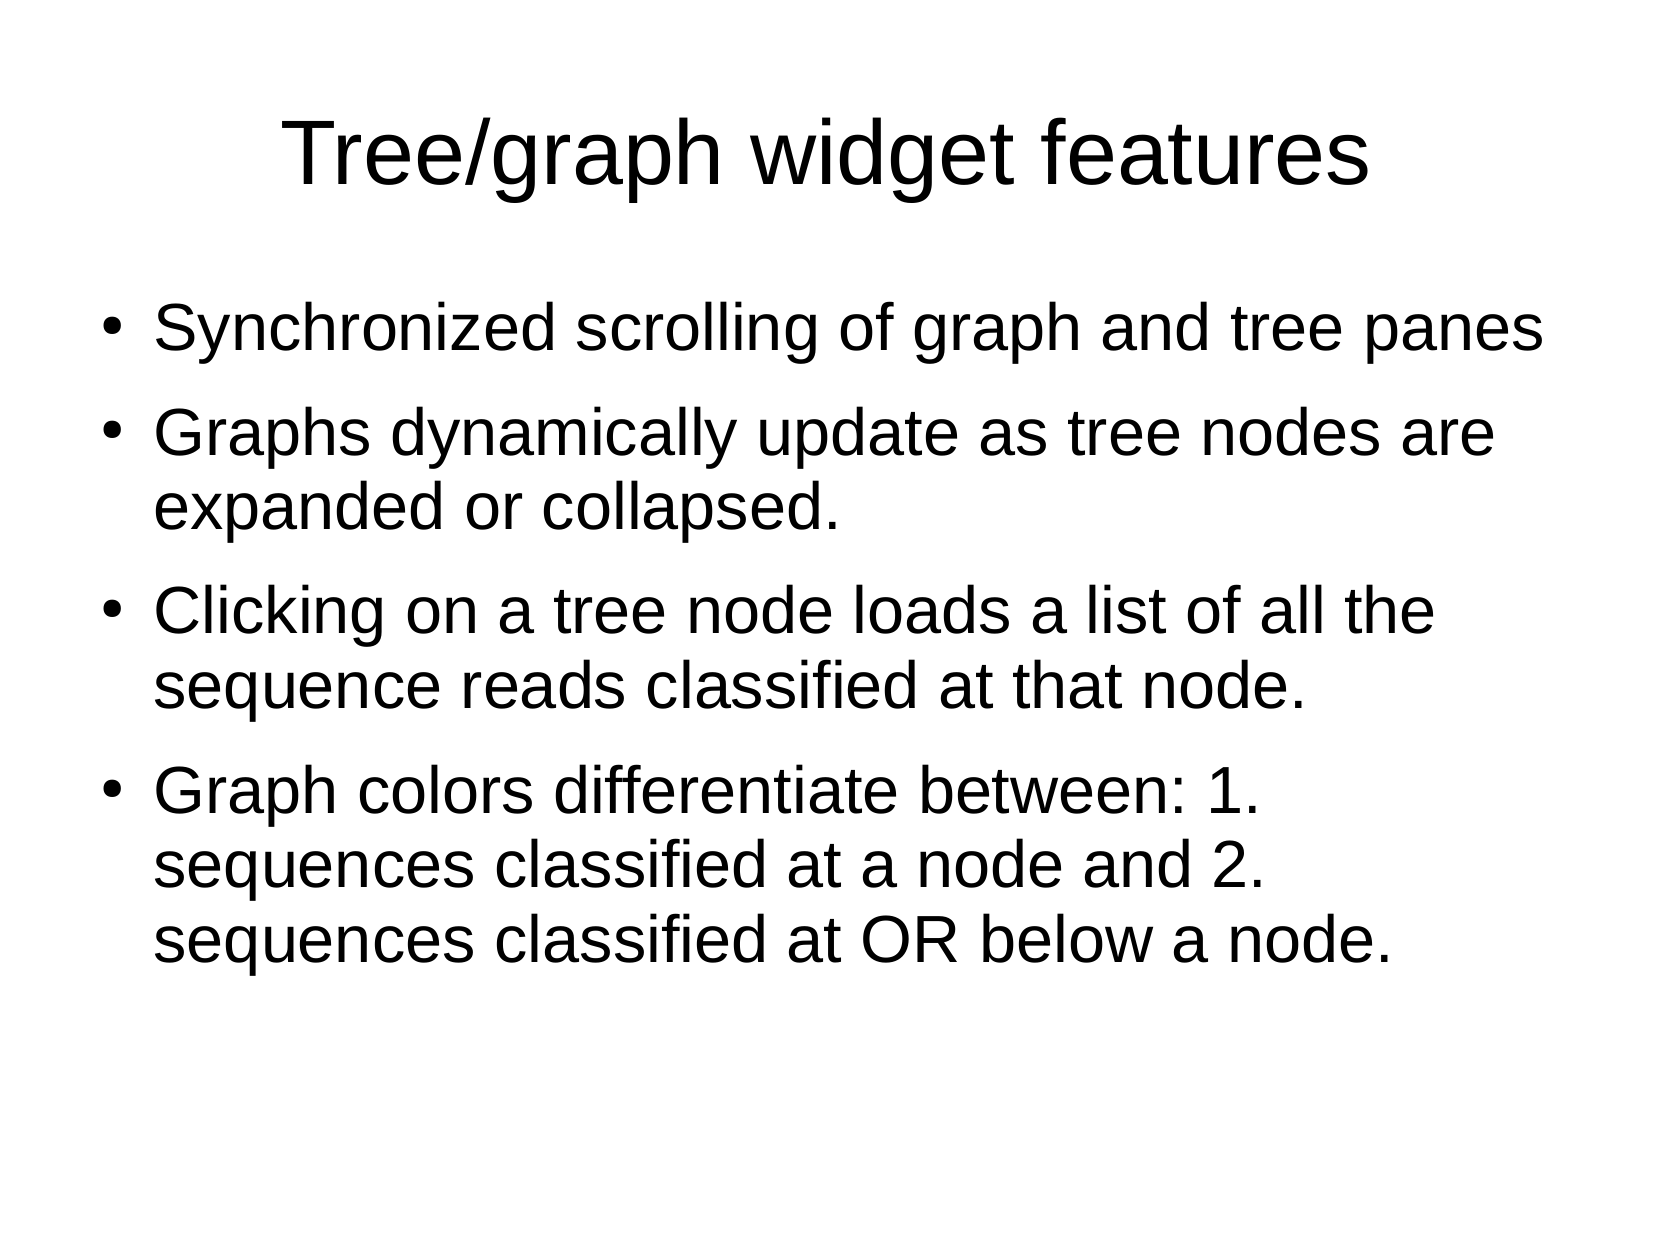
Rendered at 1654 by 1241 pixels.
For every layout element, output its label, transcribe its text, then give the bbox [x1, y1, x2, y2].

title Tree/graph widget features [82, 56, 1571, 250]
list Synchronized scrolling of graph and tree panes Graphs dynamically update as tree nodes are expanded or collapsed. Clicking on a tree node loads a list of all the sequence reads classified at that node. Graph colors differentiate between: 1. sequences classified at a node and 2. sequences classified at OR below a node. [82, 290, 1571, 1109]
